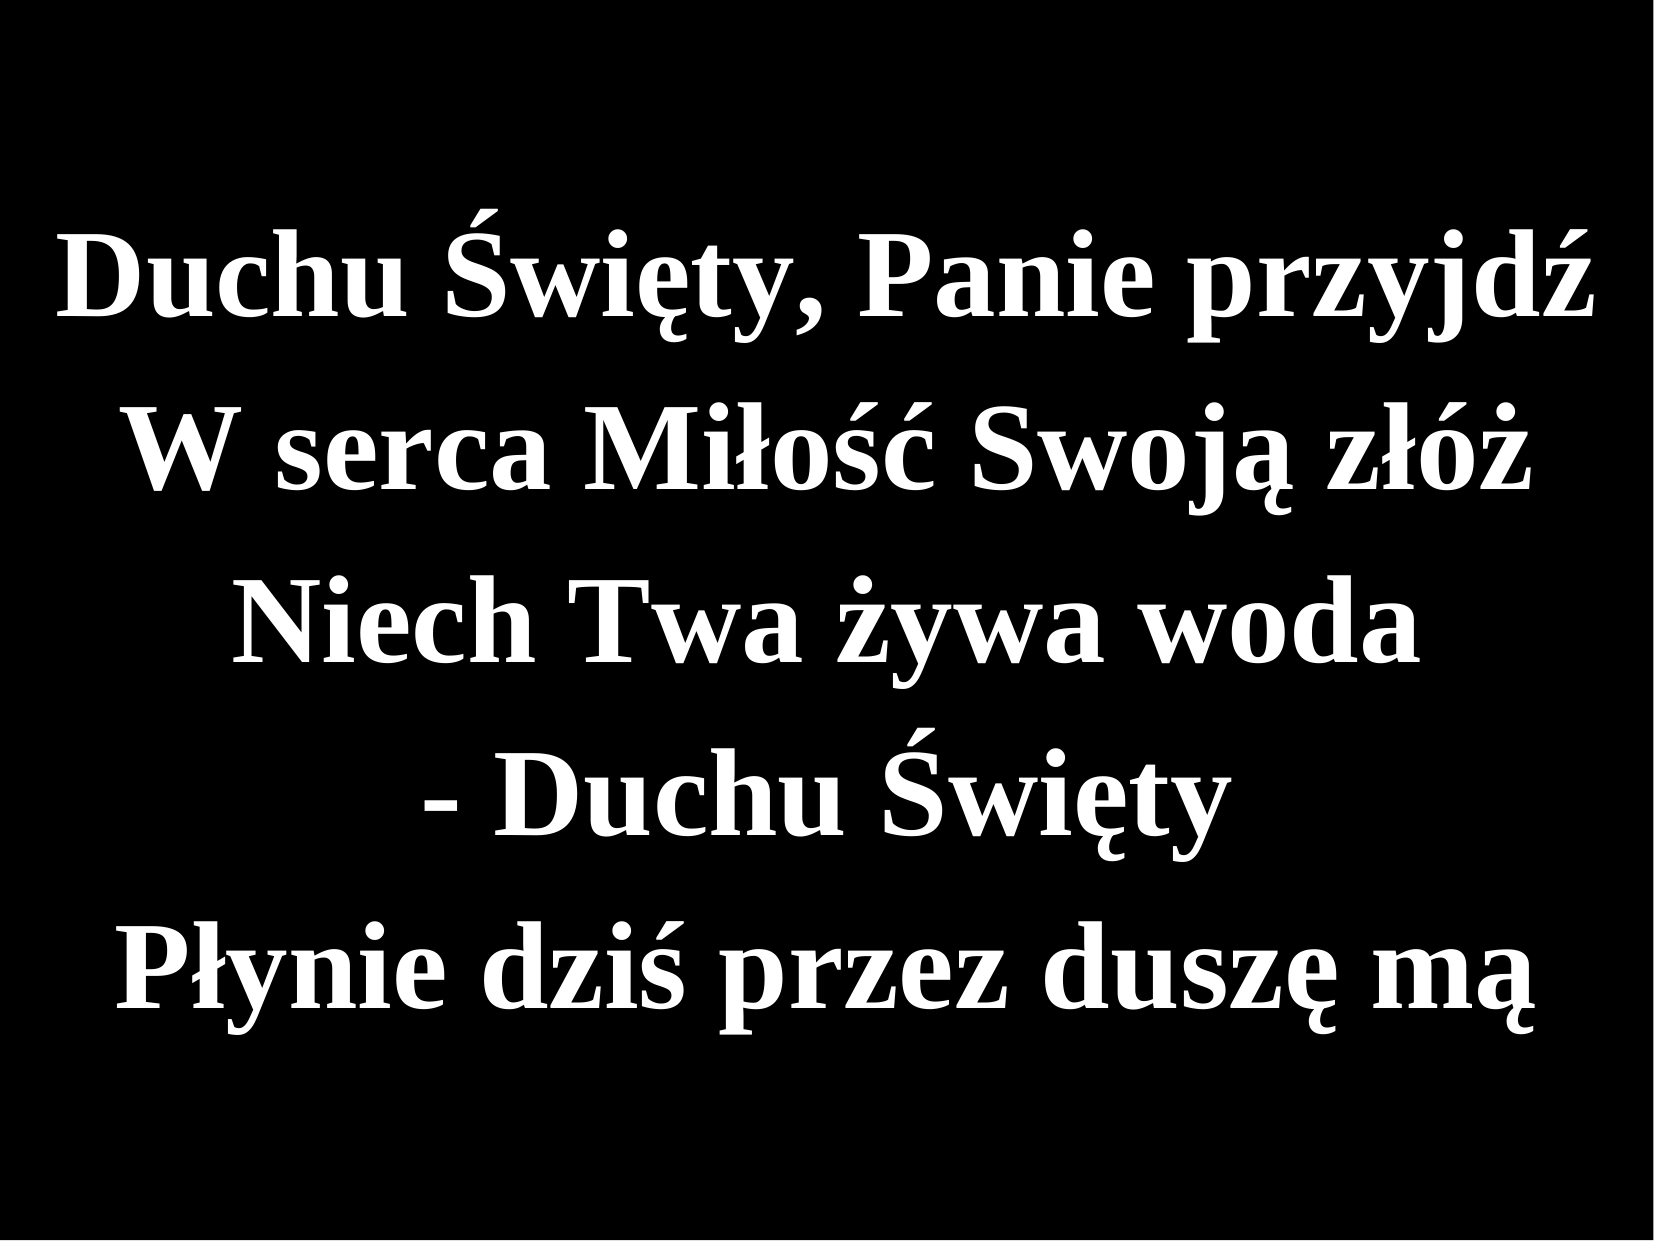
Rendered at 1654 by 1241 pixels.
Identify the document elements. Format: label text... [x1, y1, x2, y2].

title Duchu Święty, Panie przyjdź ppp W serca Miłość Swoją złóż ppp Niech Twa żywa woda ppp - Duchu Święty ppp Płynie dziś przez duszę mą [0, 0, 1654, 1241]
